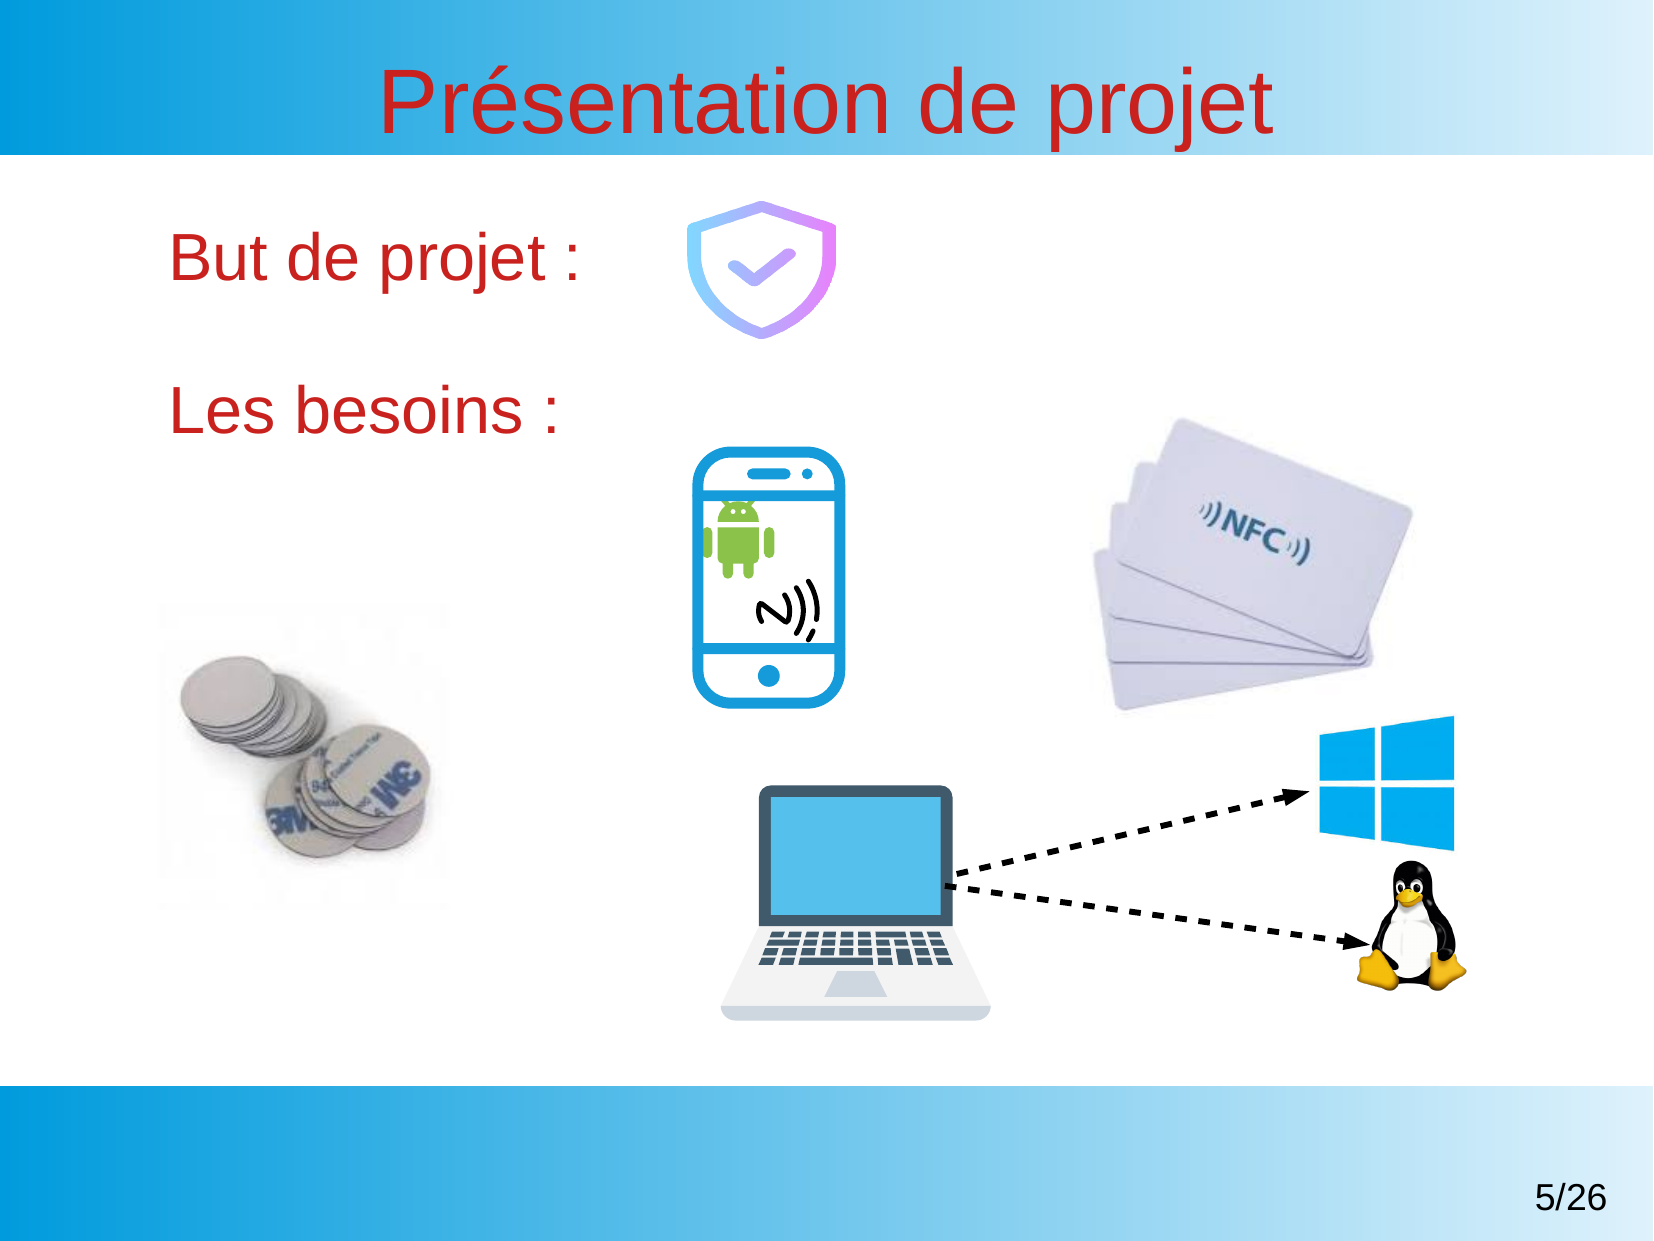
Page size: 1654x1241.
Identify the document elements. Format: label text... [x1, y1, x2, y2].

text_box But de projet : [153, 212, 674, 303]
text_box <numéro>/26 [1520, 1169, 1654, 1240]
picture [637, 446, 900, 709]
picture [153, 603, 460, 910]
list [82, 200, 1571, 1010]
picture [720, 767, 992, 1039]
picture [1065, 392, 1477, 1005]
title Présentation de projet [82, 49, 1571, 155]
picture [673, 200, 851, 340]
text_box Les besoins : [153, 366, 615, 497]
